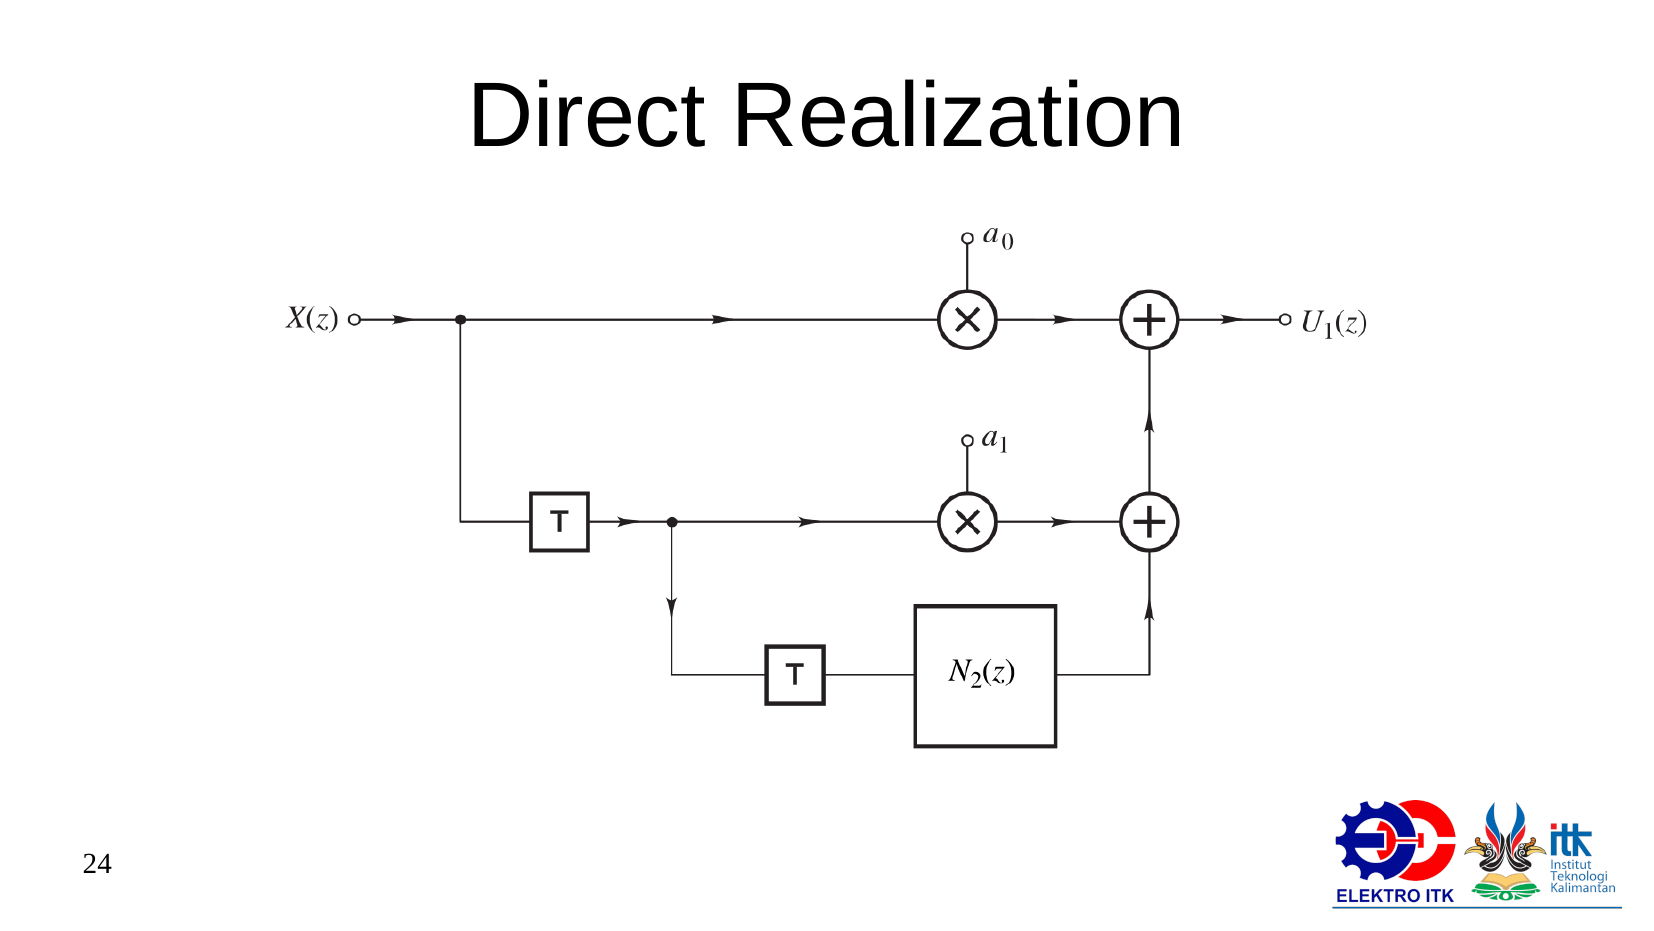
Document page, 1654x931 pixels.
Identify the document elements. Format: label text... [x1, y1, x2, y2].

picture [1332, 800, 1622, 918]
picture [280, 217, 1373, 758]
title Direct Realization [82, 37, 1571, 193]
